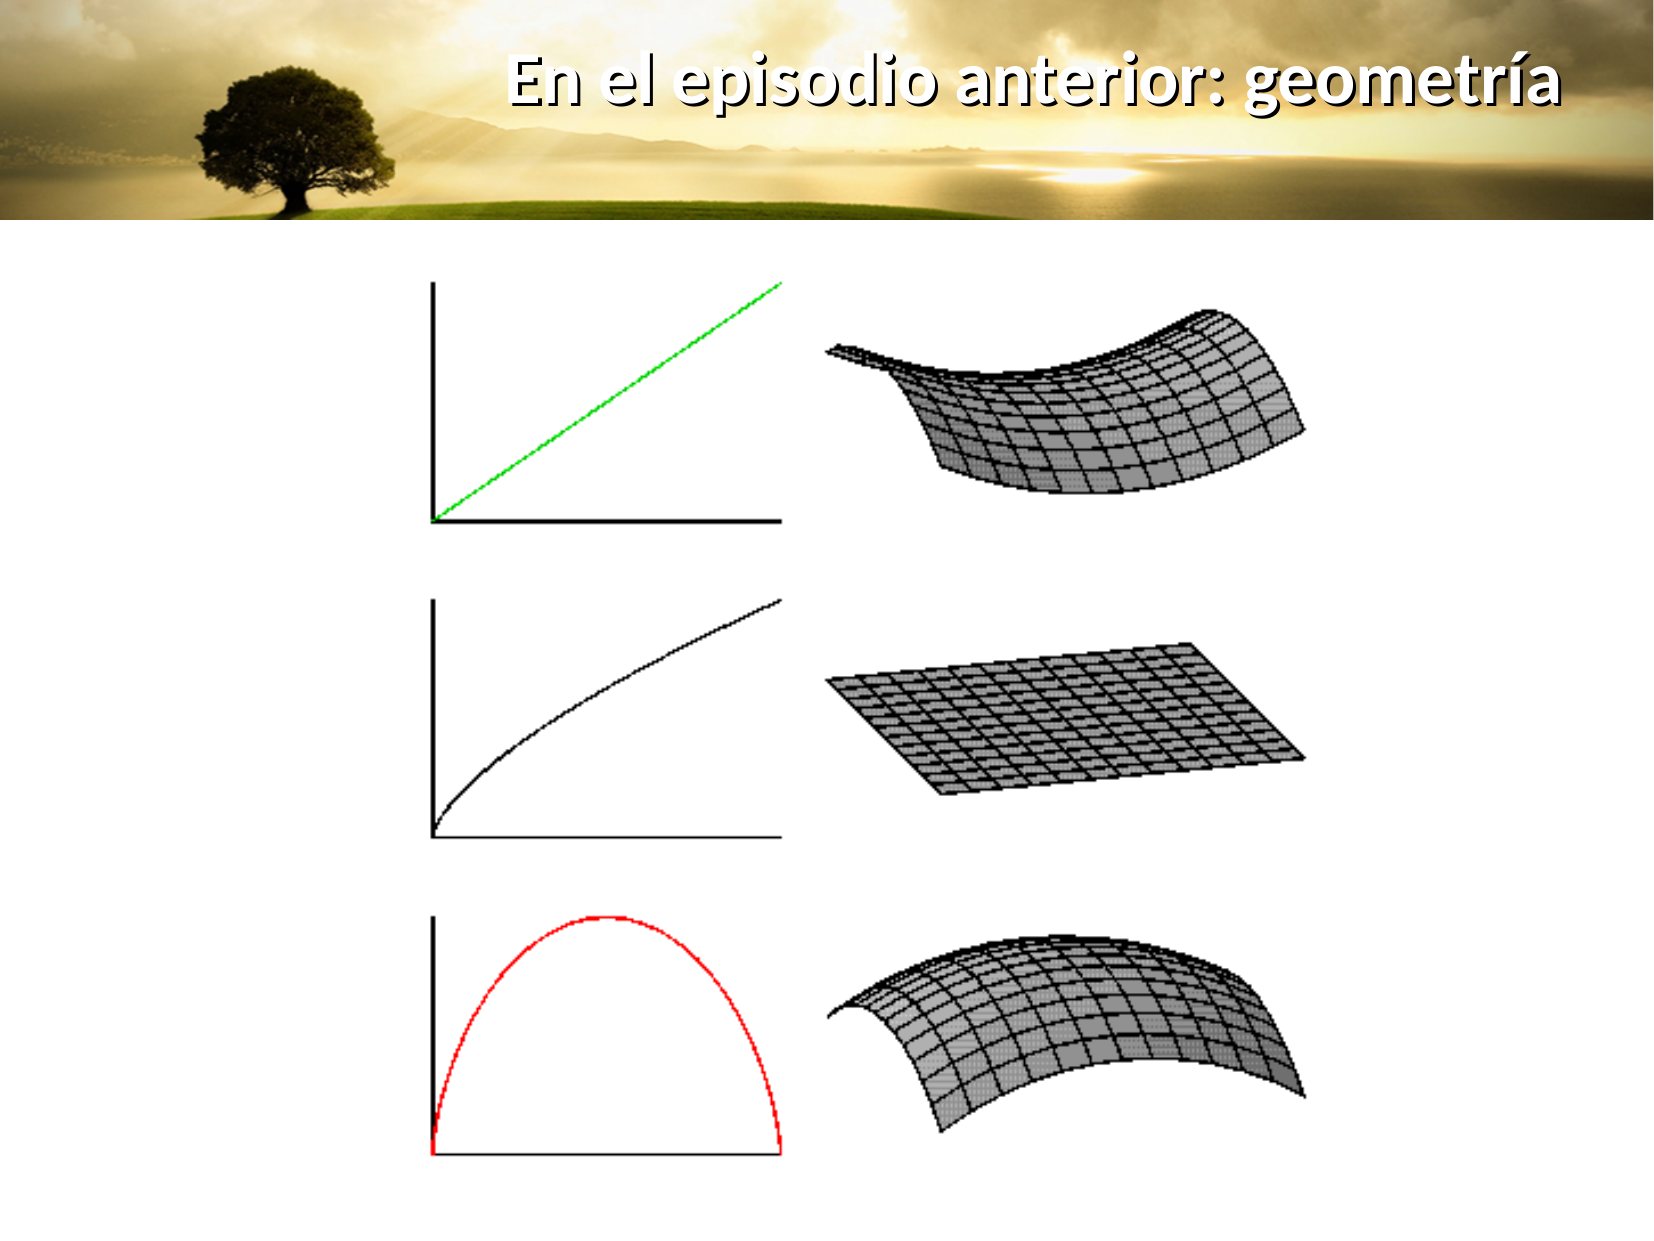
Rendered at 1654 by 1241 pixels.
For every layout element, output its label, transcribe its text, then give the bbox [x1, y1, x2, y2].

picture [0, 0, 1654, 220]
title En el episodio anterior: geometría [75, 19, 1564, 151]
picture [420, 269, 1318, 1171]
text_box Vector [116, 255, 491, 423]
